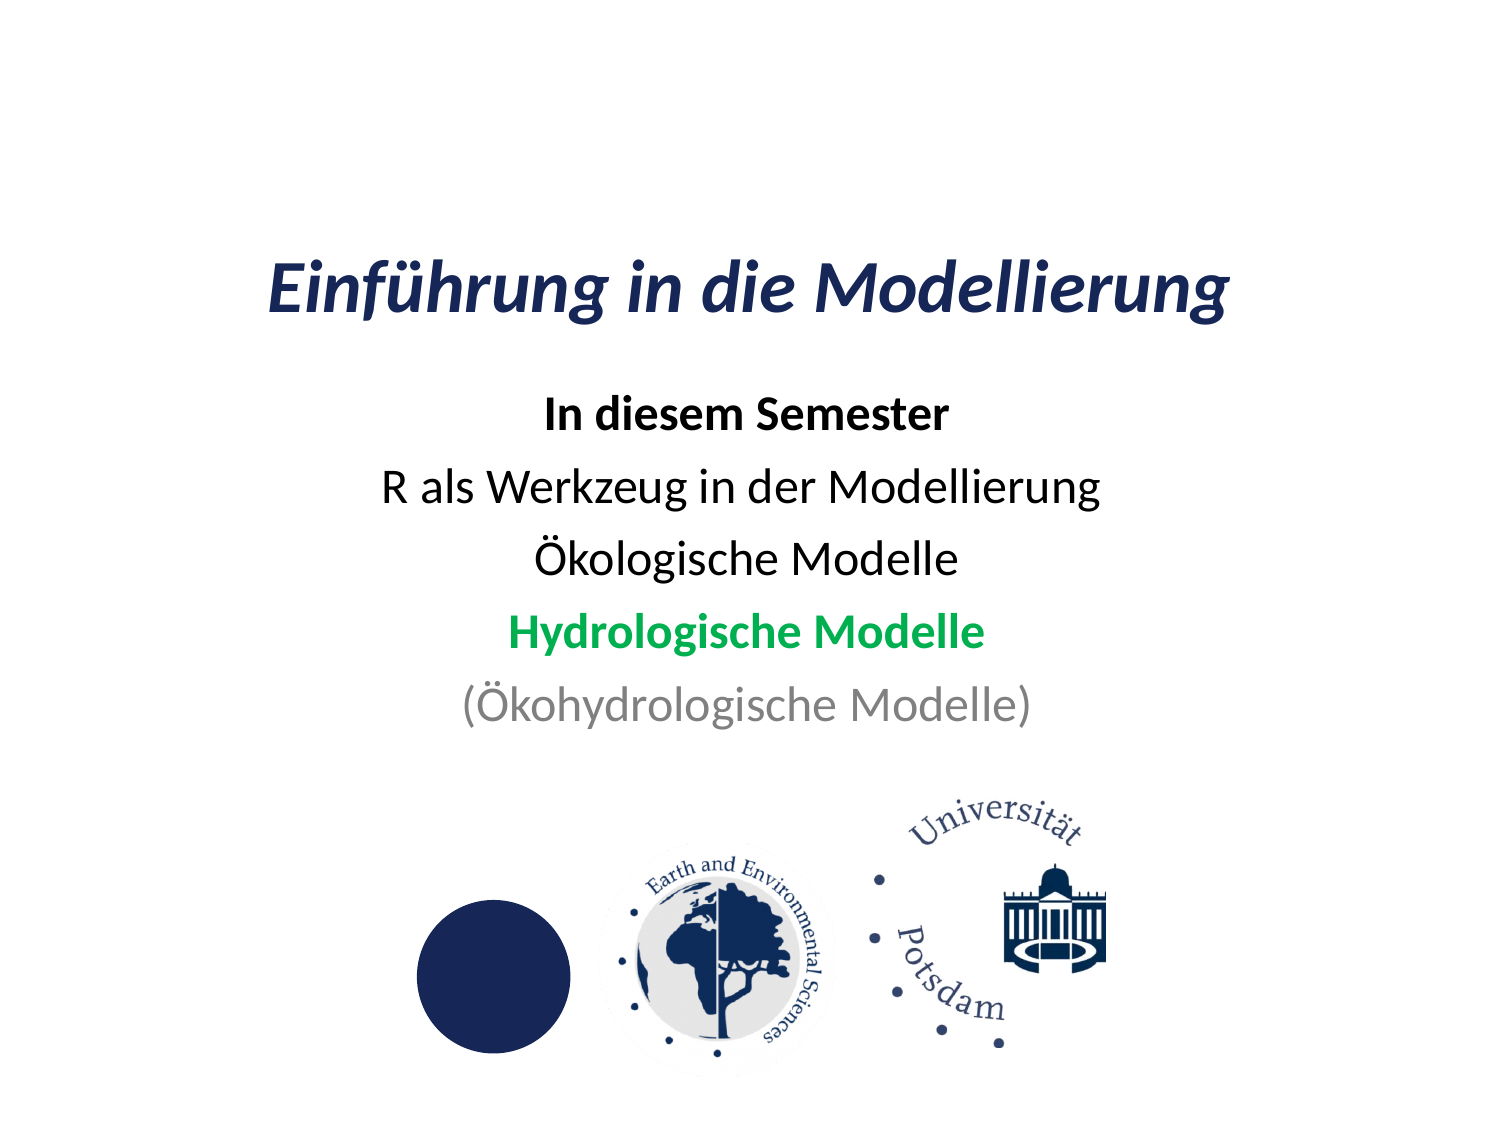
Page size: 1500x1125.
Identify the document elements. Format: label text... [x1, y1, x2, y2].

text_box In diesem Semester R als Werkzeug in der Modellierung Ökologische Modelle Hydrologische Modelle (Ökohydrologische Modelle) [0, 533, 1495, 739]
picture [598, 840, 836, 1077]
text_box [416, 899, 571, 1054]
text_box Einführung in die Modellierung [0, 229, 1500, 533]
picture [868, 798, 1106, 1048]
